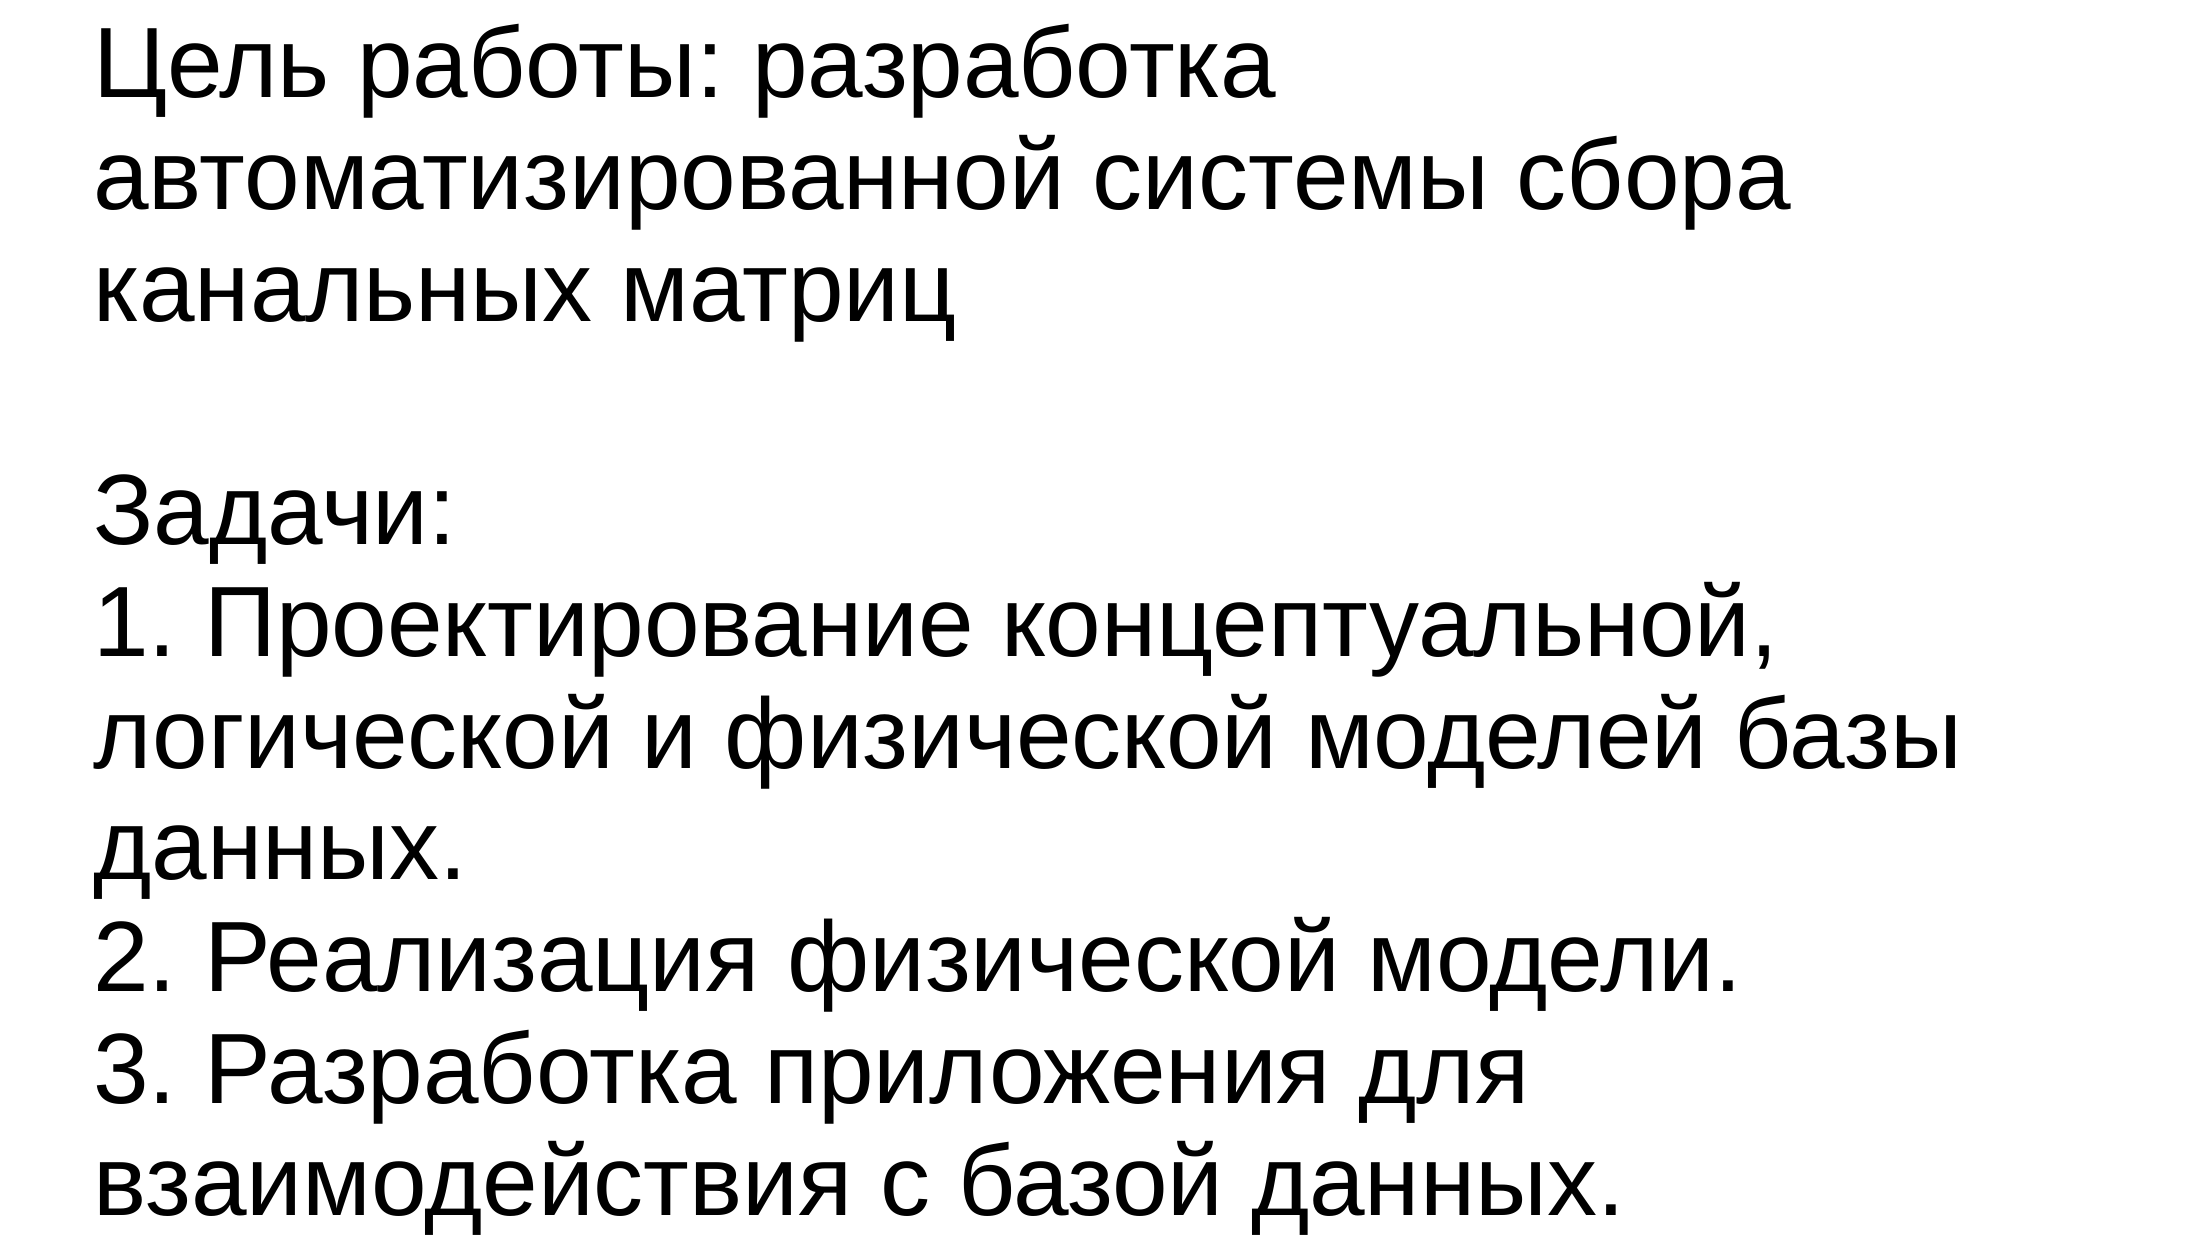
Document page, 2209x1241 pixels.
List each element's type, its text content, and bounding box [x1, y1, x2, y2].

text_box Цель работы: разработка автоматизированной системы сбора канальных матриц Задачи: 1. Проектирование концептуальной, логической и физической моделей базы данных. 2. Реализация физической модели. 3. Разработка приложения для взаимодействия с базой данных. [78, 0, 2170, 1241]
